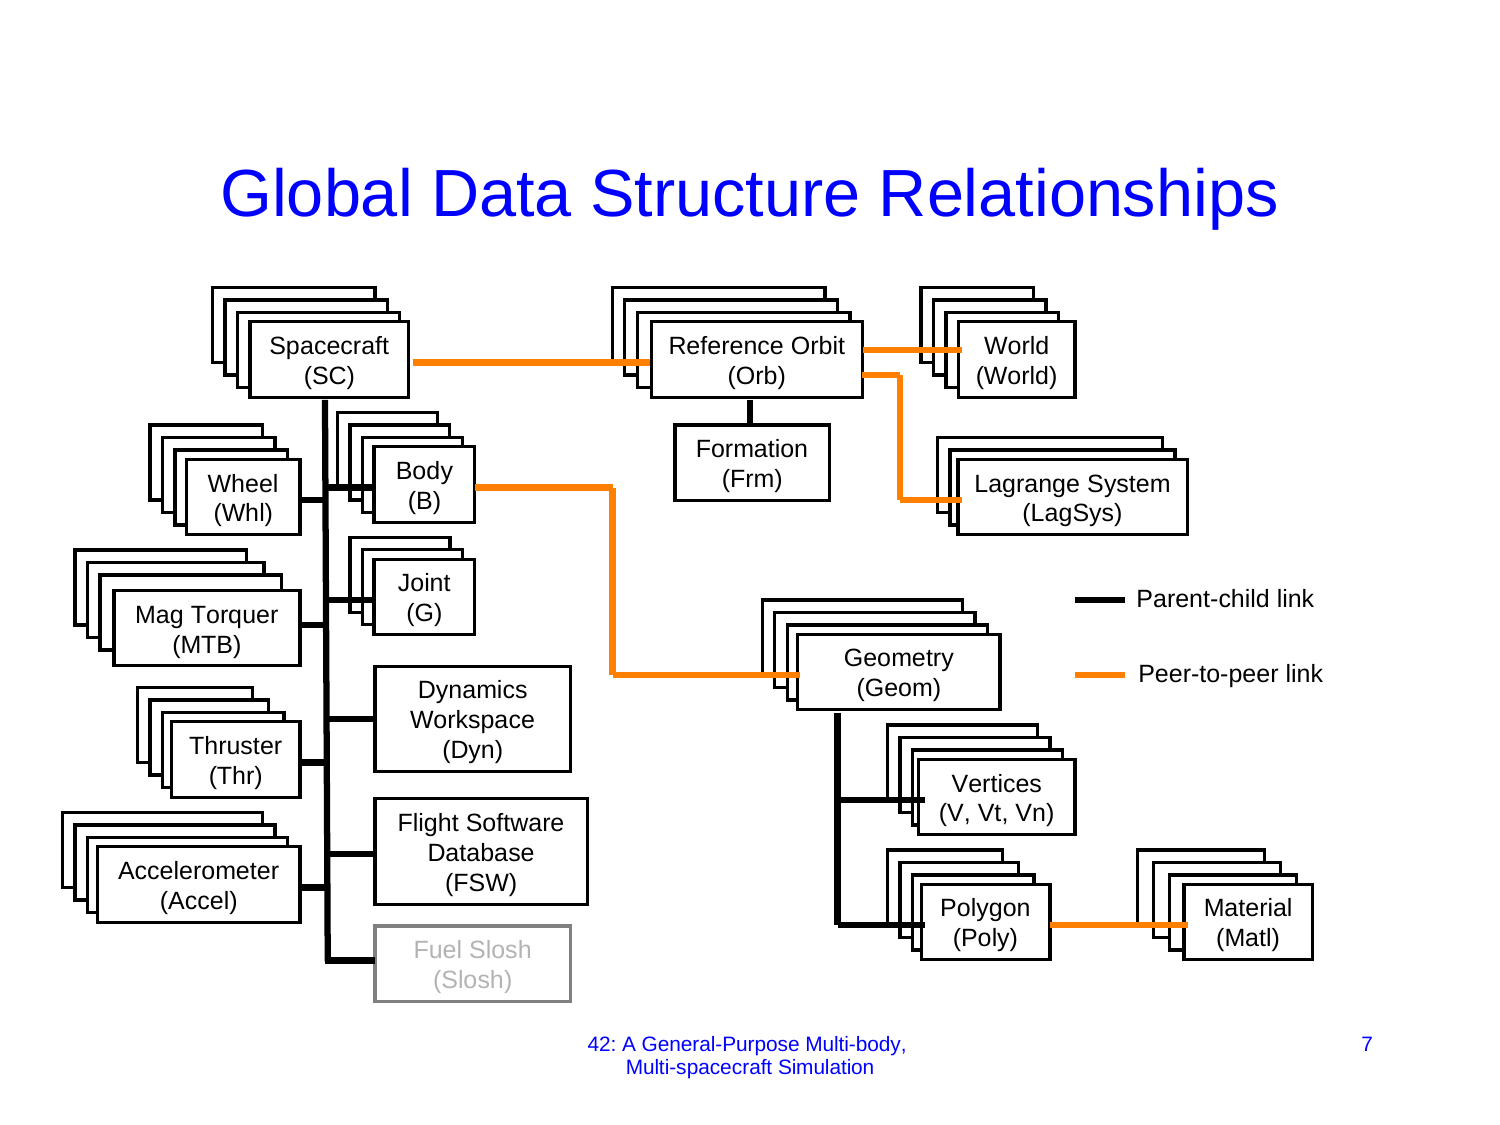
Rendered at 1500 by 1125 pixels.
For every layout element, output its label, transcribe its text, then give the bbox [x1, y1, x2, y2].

text_box Geometry (Geom) [797, 634, 1000, 710]
text_box Dynamics Workspace (Dyn) [375, 666, 571, 772]
text_box [337, 412, 463, 484]
text_box [774, 678, 797, 700]
text_box [899, 928, 921, 951]
text_box [921, 353, 958, 388]
text_box Body (B) [373, 446, 475, 523]
text_box [212, 287, 400, 388]
text_box Peer-to-peer link [1123, 650, 1339, 696]
text_box Wheel (Whl) [186, 459, 301, 535]
text_box Mag Torquer (MTB) [113, 590, 301, 666]
text_box [350, 603, 373, 625]
text_box [937, 437, 1175, 497]
text_box Parent-child link [1121, 575, 1330, 621]
text_box Material (Matl) [1183, 884, 1313, 960]
text_box Reference Orbit (Orb) [651, 321, 863, 398]
text_box Thruster (Thr) [171, 721, 301, 798]
text_box Flight Software Database (FSW) [375, 798, 588, 905]
text_box [62, 812, 288, 913]
text_box [137, 687, 285, 788]
text_box Polygon (Poly) [921, 884, 1050, 960]
text_box [349, 491, 373, 513]
text_box World (World) [958, 321, 1075, 398]
text_box [1137, 849, 1297, 922]
text_box Lagrange System (LagSys) [957, 459, 1188, 535]
text_box Formation (Frm) [674, 424, 830, 501]
text_box [75, 549, 282, 650]
text_box Spacecraft (SC) [249, 321, 409, 398]
text_box [887, 725, 1063, 797]
text_box [900, 803, 918, 826]
text_box [350, 537, 463, 597]
text_box [921, 287, 1059, 347]
text_box [887, 849, 1035, 922]
text_box Accelerometer (Accel) [97, 846, 301, 923]
text_box [149, 425, 288, 526]
text_box Vertices (V, Vt, Vn) [918, 759, 1076, 835]
title Global Data Structure Relationships [112, 99, 1388, 288]
text_box Joint (G) [373, 559, 475, 635]
text_box [1153, 928, 1183, 950]
text_box Fuel Slosh (Slosh) [375, 926, 571, 1002]
text_box [762, 600, 988, 672]
text_box [937, 503, 957, 526]
text_box [612, 287, 850, 388]
